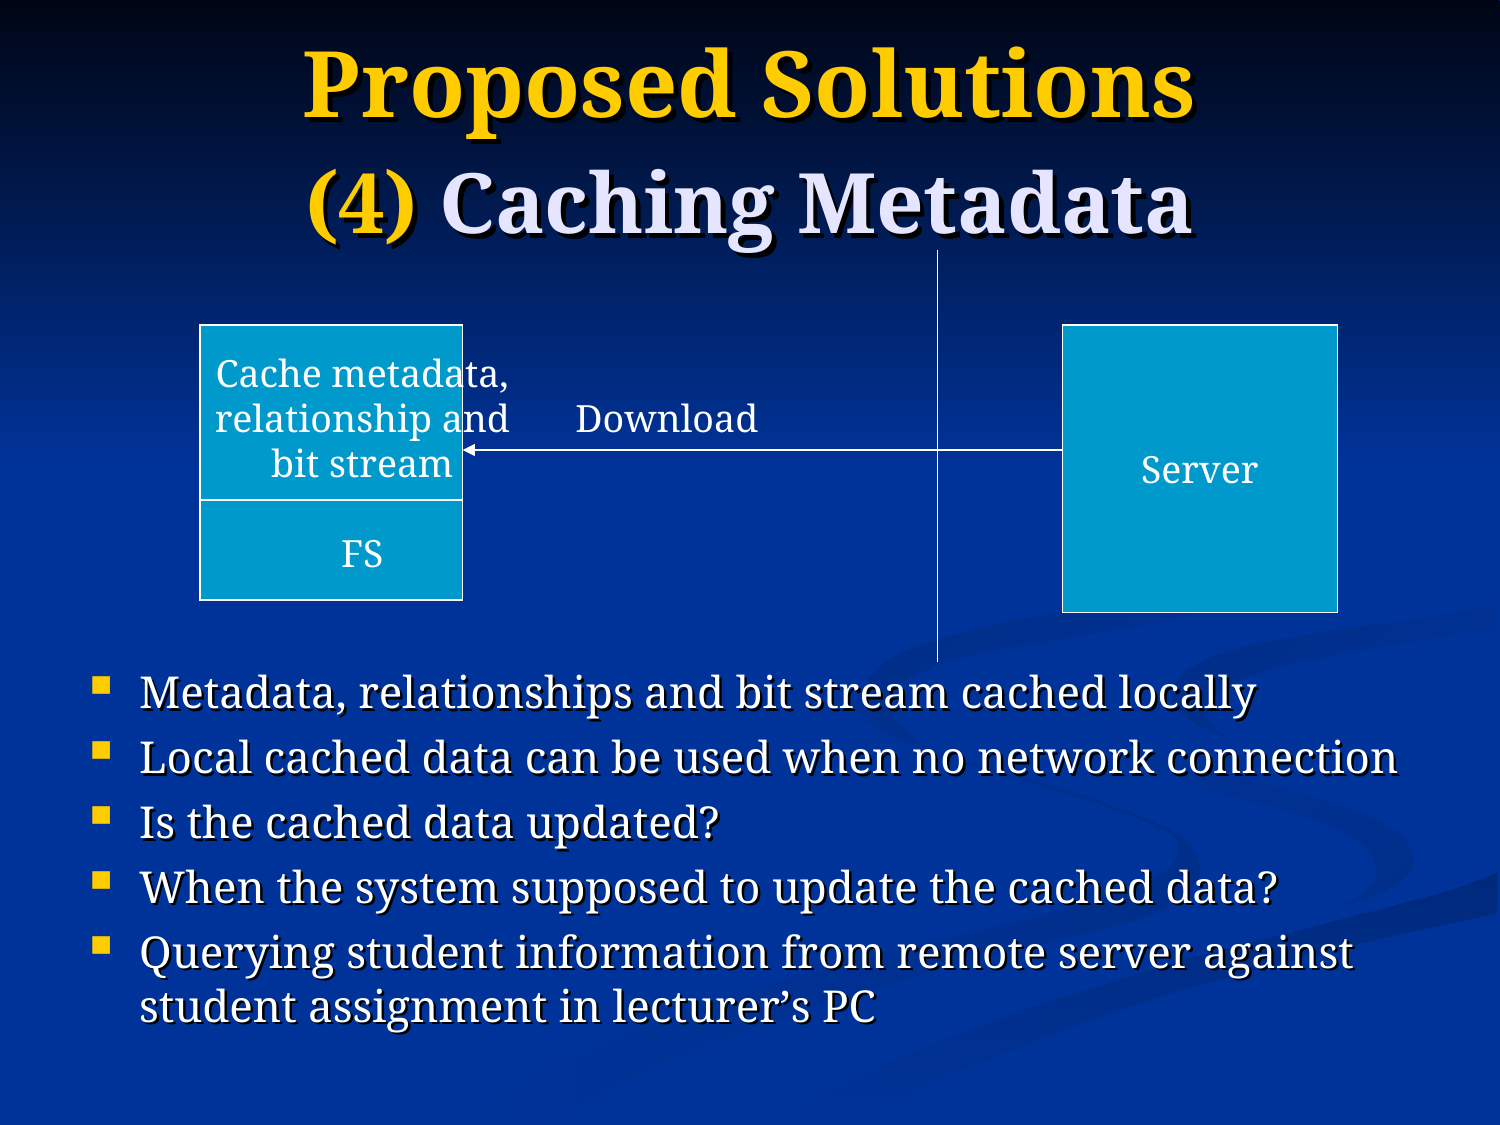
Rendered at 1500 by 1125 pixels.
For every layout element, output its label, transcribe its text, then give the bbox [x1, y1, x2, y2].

text_box Cache metadata, relationship and bit stream FS [199, 324, 463, 600]
text_box Download [560, 387, 774, 448]
list Metadata, relationships and bit stream cached locally Local cached data can be used when no network connection Is the cached data updated? When the system supposed to update the cached data? Querying student information from remote server against student assignment in lecturer’s PC [75, 262, 1426, 1063]
title Proposed Solutions (4) Caching Metadata [75, 26, 1426, 252]
text_box Server [1062, 324, 1338, 613]
